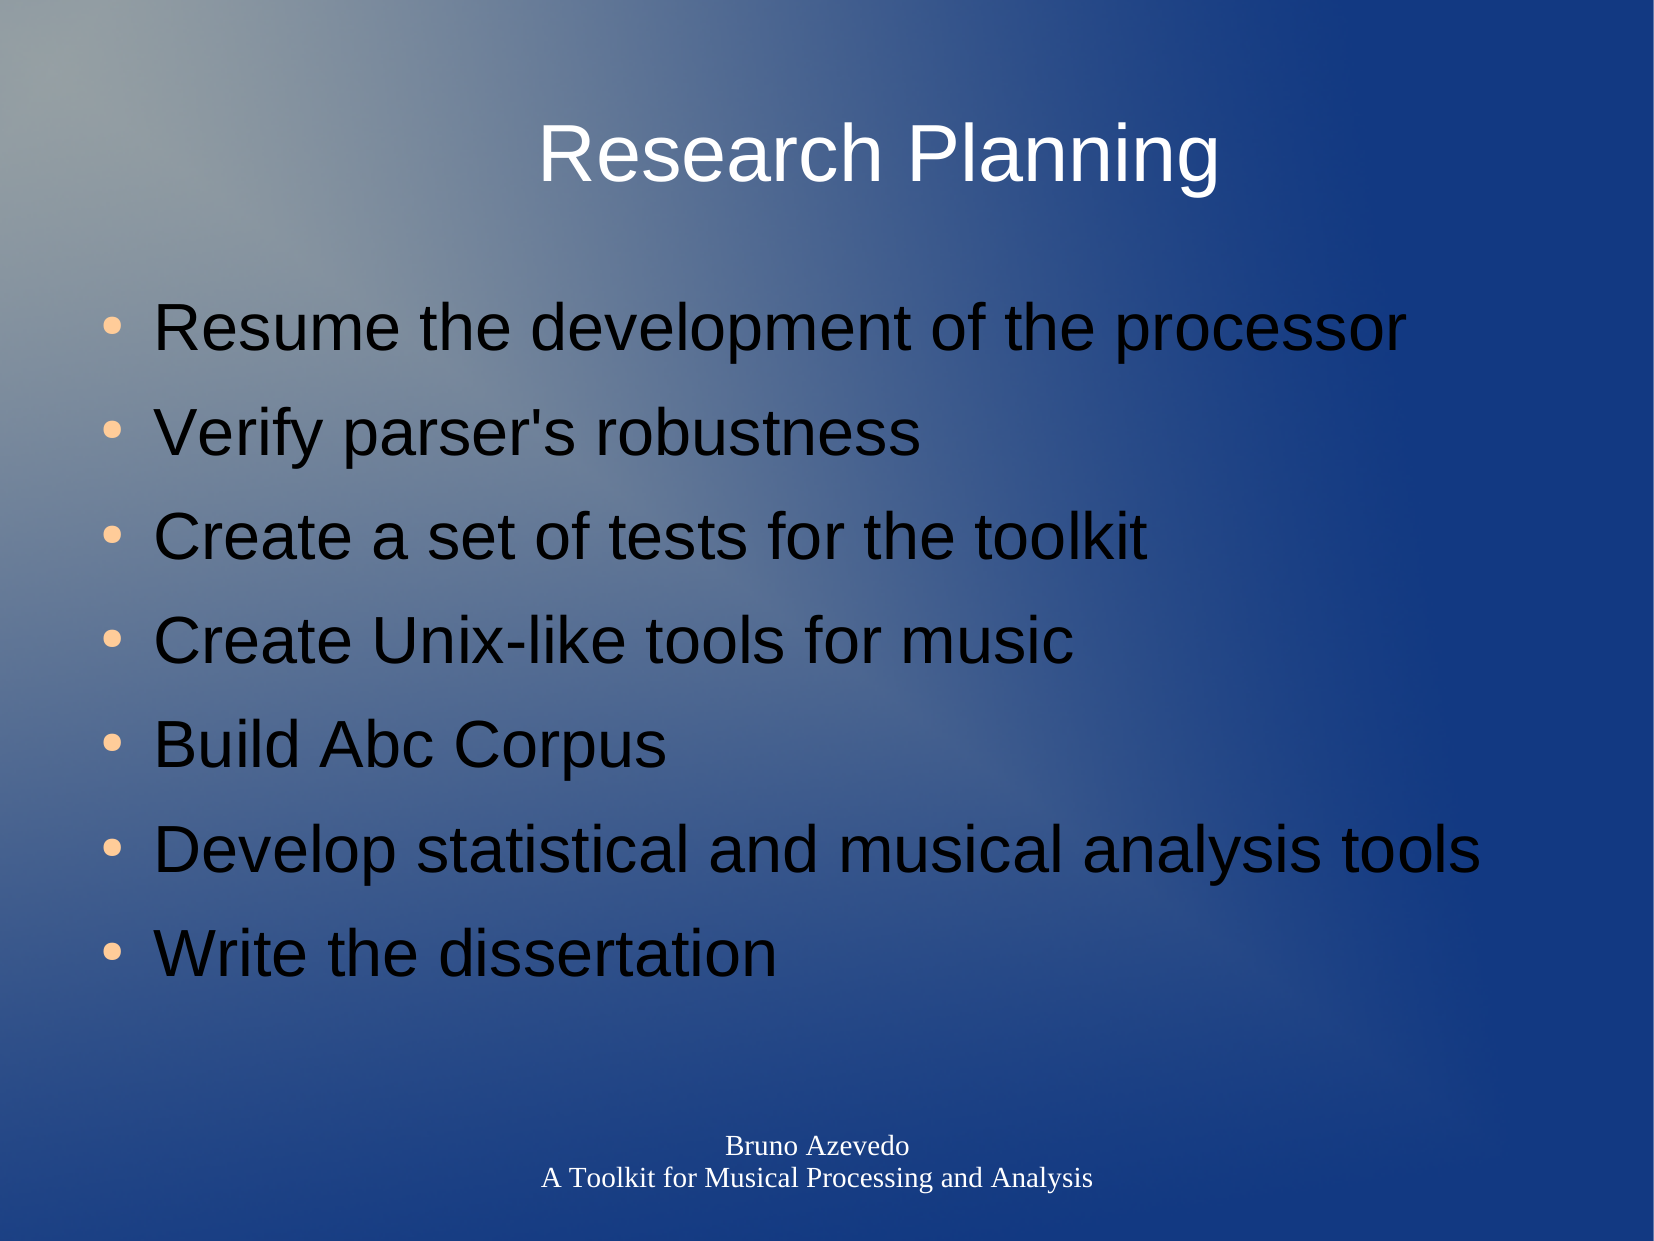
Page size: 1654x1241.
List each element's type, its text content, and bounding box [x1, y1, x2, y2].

picture [0, 0, 1654, 1241]
title Research Planning [82, 49, 1571, 257]
list Resume the development of the processor Verify parser's robustness Create a set of tests for the toolkit Create Unix-like tools for music Build Abc Corpus Develop statistical and musical analysis tools Write the dissertation [82, 290, 1571, 1010]
